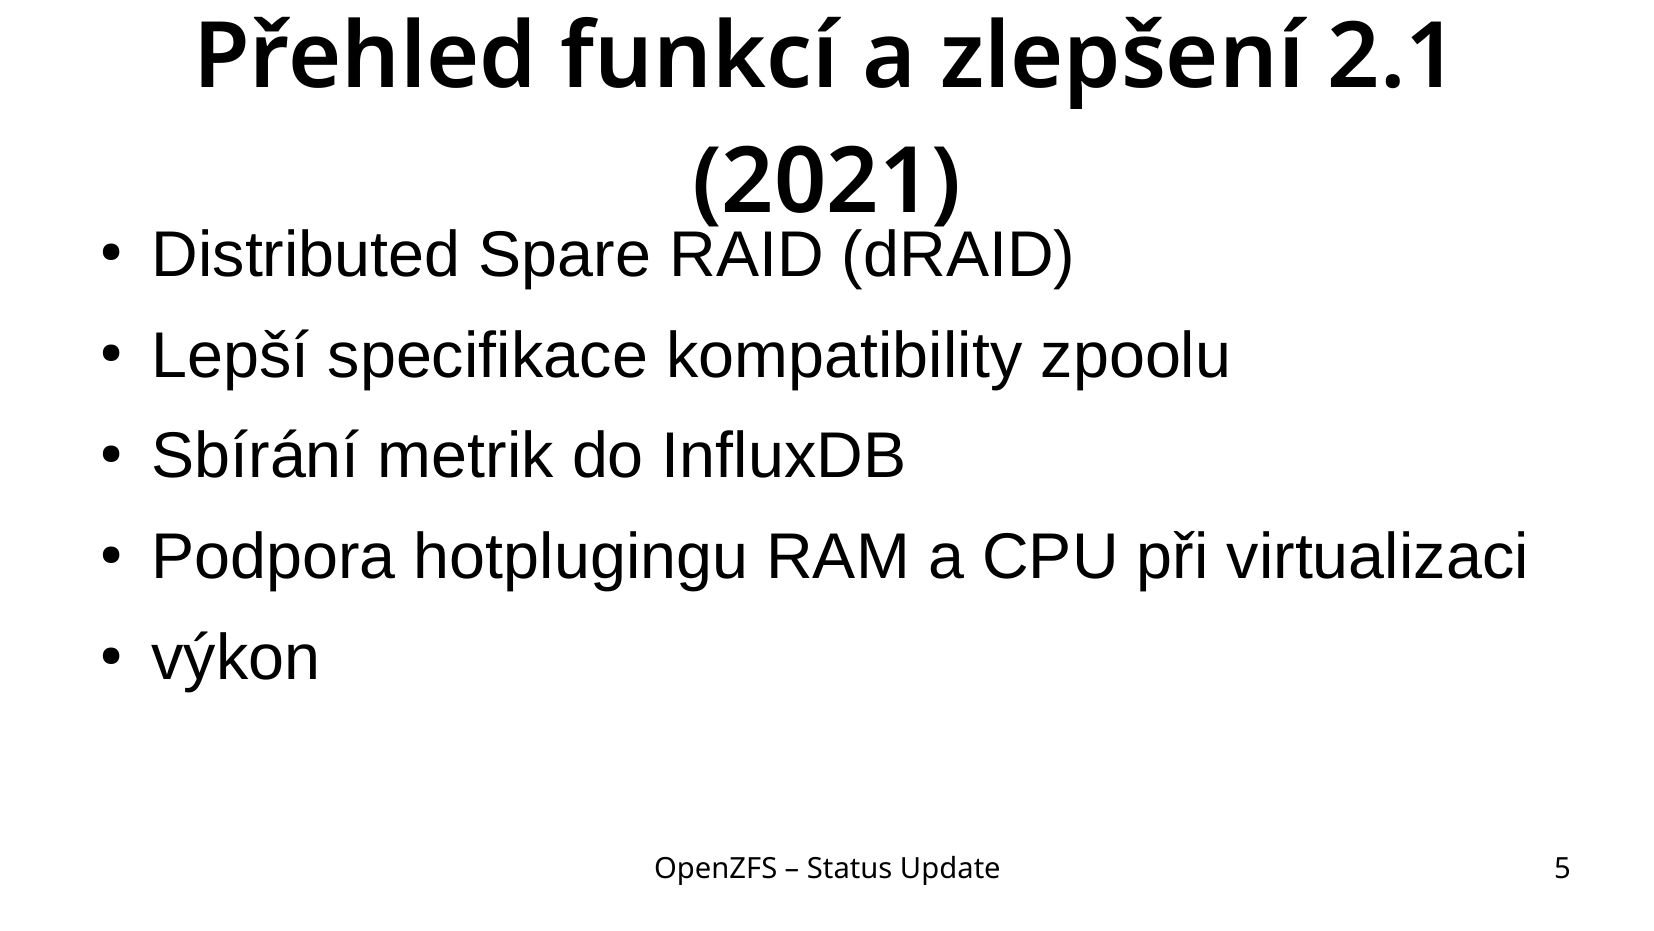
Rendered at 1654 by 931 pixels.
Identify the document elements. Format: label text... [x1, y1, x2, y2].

title Přehled funkcí a zlepšení 2.1 (2021) [82, 37, 1571, 193]
list Distributed Spare RAID (dRAID) Lepší specifikace kompatibility zpoolu Sbírání metrik do InfluxDB Podpora hotplugingu RAM a CPU při virtualizaci výkon [82, 217, 1571, 758]
